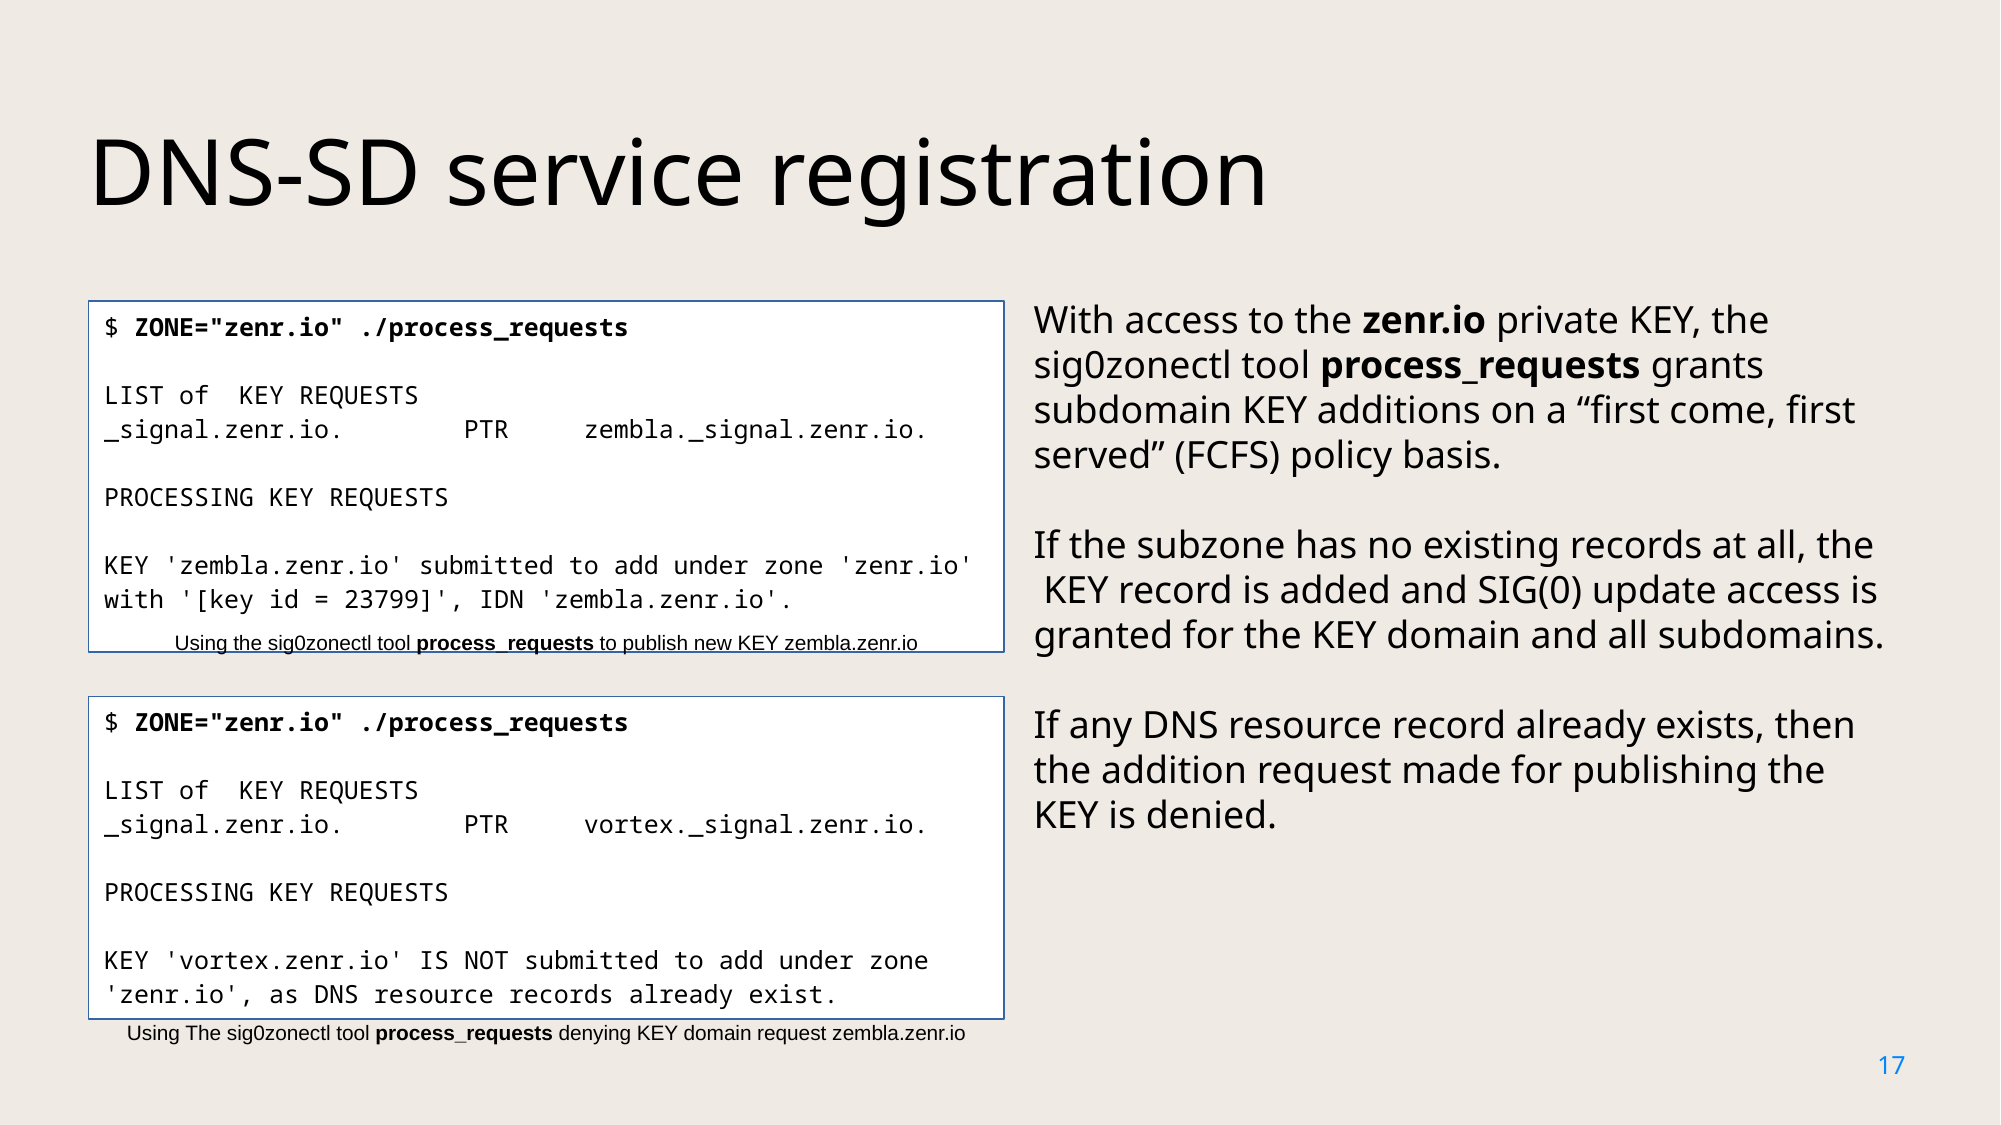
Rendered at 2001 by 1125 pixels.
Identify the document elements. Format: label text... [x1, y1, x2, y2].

title DNS-SD service registration [88, 59, 1863, 278]
text_box $ ZONE="zenr.io" ./process_requests LIST of KEY REQUESTS _signal.zenr.io. PTR zembla._signal.zenr.io. PROCESSING KEY REQUESTS KEY 'zembla.zenr.io' submitted to add under zone 'zenr.io' with '[key id = 23799]', IDN 'zembla.zenr.io'. [88, 301, 1004, 624]
text_box $ ZONE="zenr.io" ./process_requests LIST of KEY REQUESTS _signal.zenr.io. PTR vortex._signal.zenr.io. PROCESSING KEY REQUESTS KEY 'vortex.zenr.io' IS NOT submitted to add under zone 'zenr.io', as DNS resource records already exist. [88, 696, 1004, 1013]
text_box Using The sig0zonectl tool process_requests denying KEY domain request zembla.zenr.io [88, 1013, 1004, 1053]
slide_number <number> [1862, 1042, 1957, 1103]
list With access to the zenr.io private KEY, the sig0zonectl tool process_requests grants subdomain KEY additions on a “first come, first served” (FCFS) policy basis. If the subzone has no existing records at all, the KEY record is added and SIG(0) update access is granted for the KEY domain and all subdomains. If any DNS resource record already exists, then the addition request made for publishing the KEY is denied. [1033, 295, 1892, 1002]
text_box Using the sig0zonectl tool process_requests to publish new KEY zembla.zenr.io [88, 624, 1004, 663]
